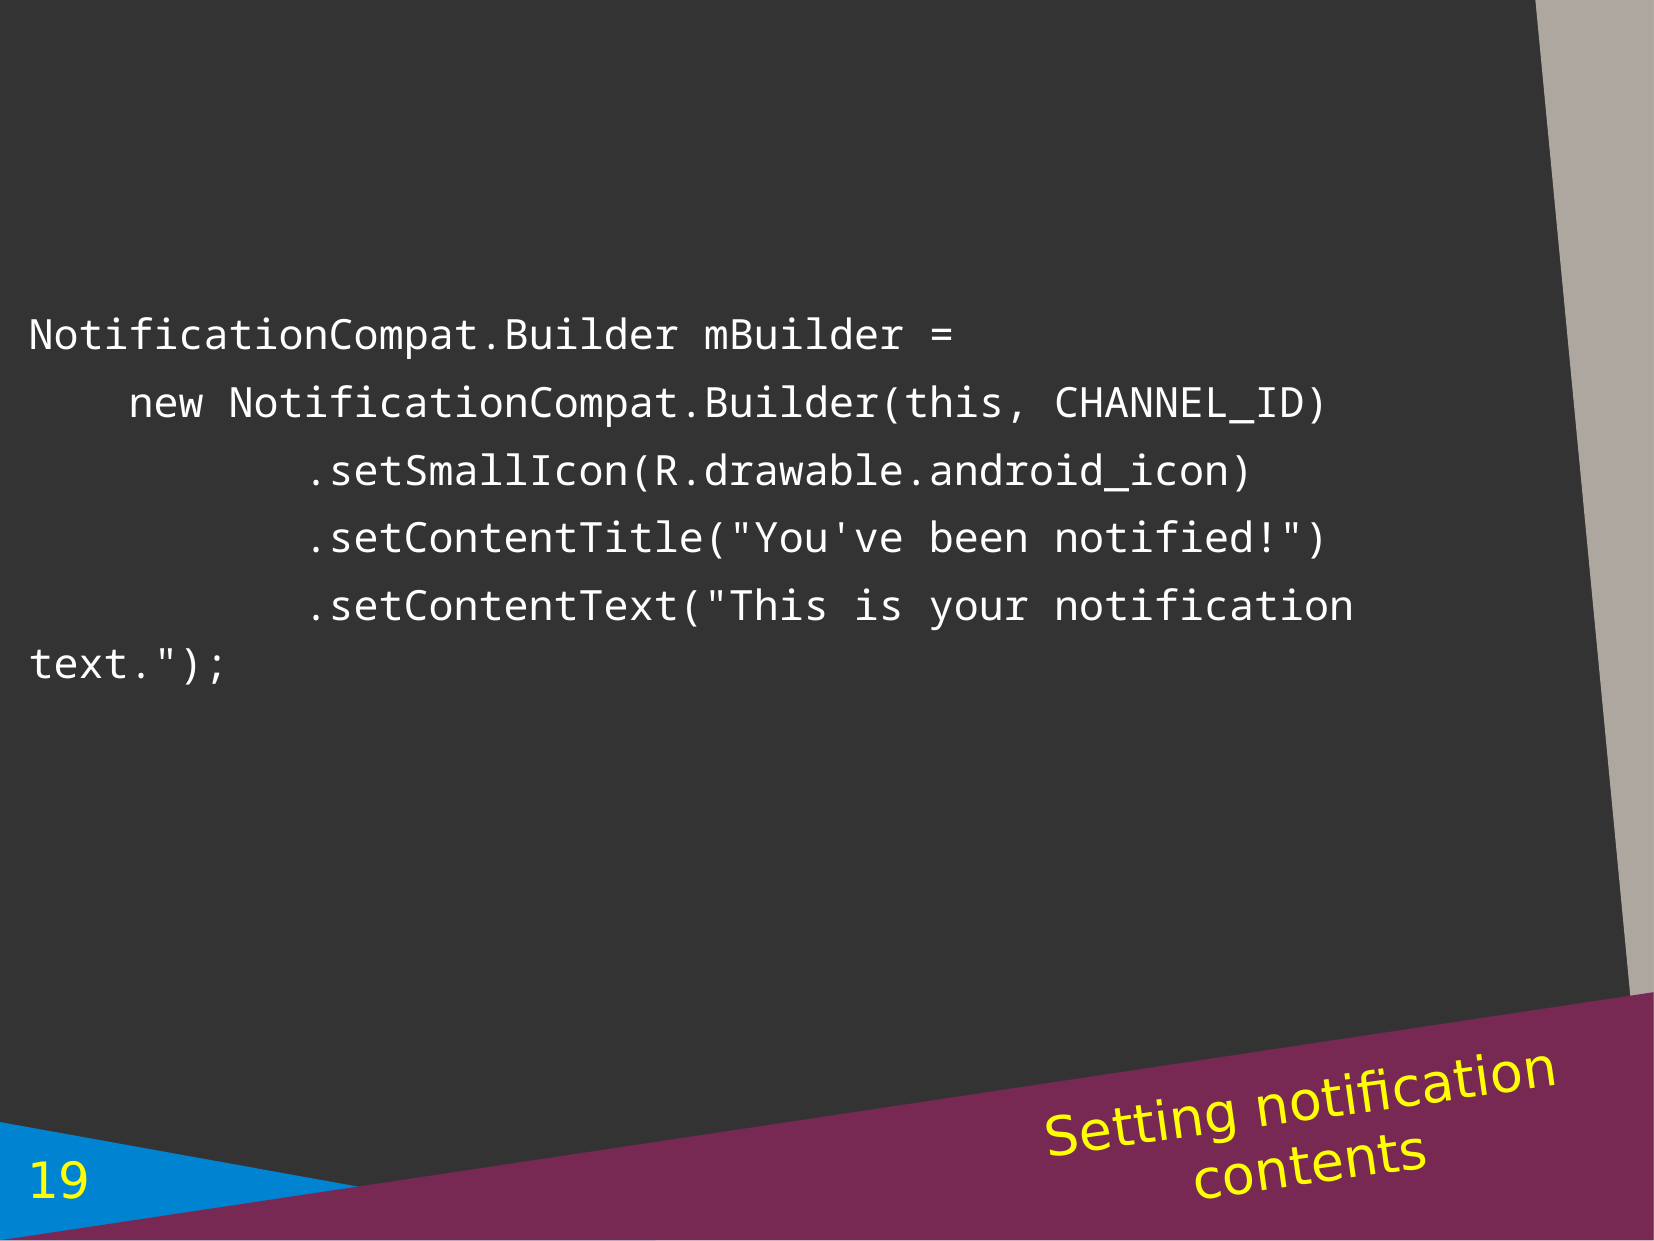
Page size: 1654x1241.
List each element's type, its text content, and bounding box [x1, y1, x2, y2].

text_box NotificationCompat.Builder mBuilder = new NotificationCompat.Builder(this, CHANNEL_ID) .setSmallIcon(R.drawable.android_icon) .setContentTitle("You've been notified!") .setContentText("This is your notification text."); [13, 284, 1467, 753]
title Setting notification contents [956, 995, 1654, 1241]
